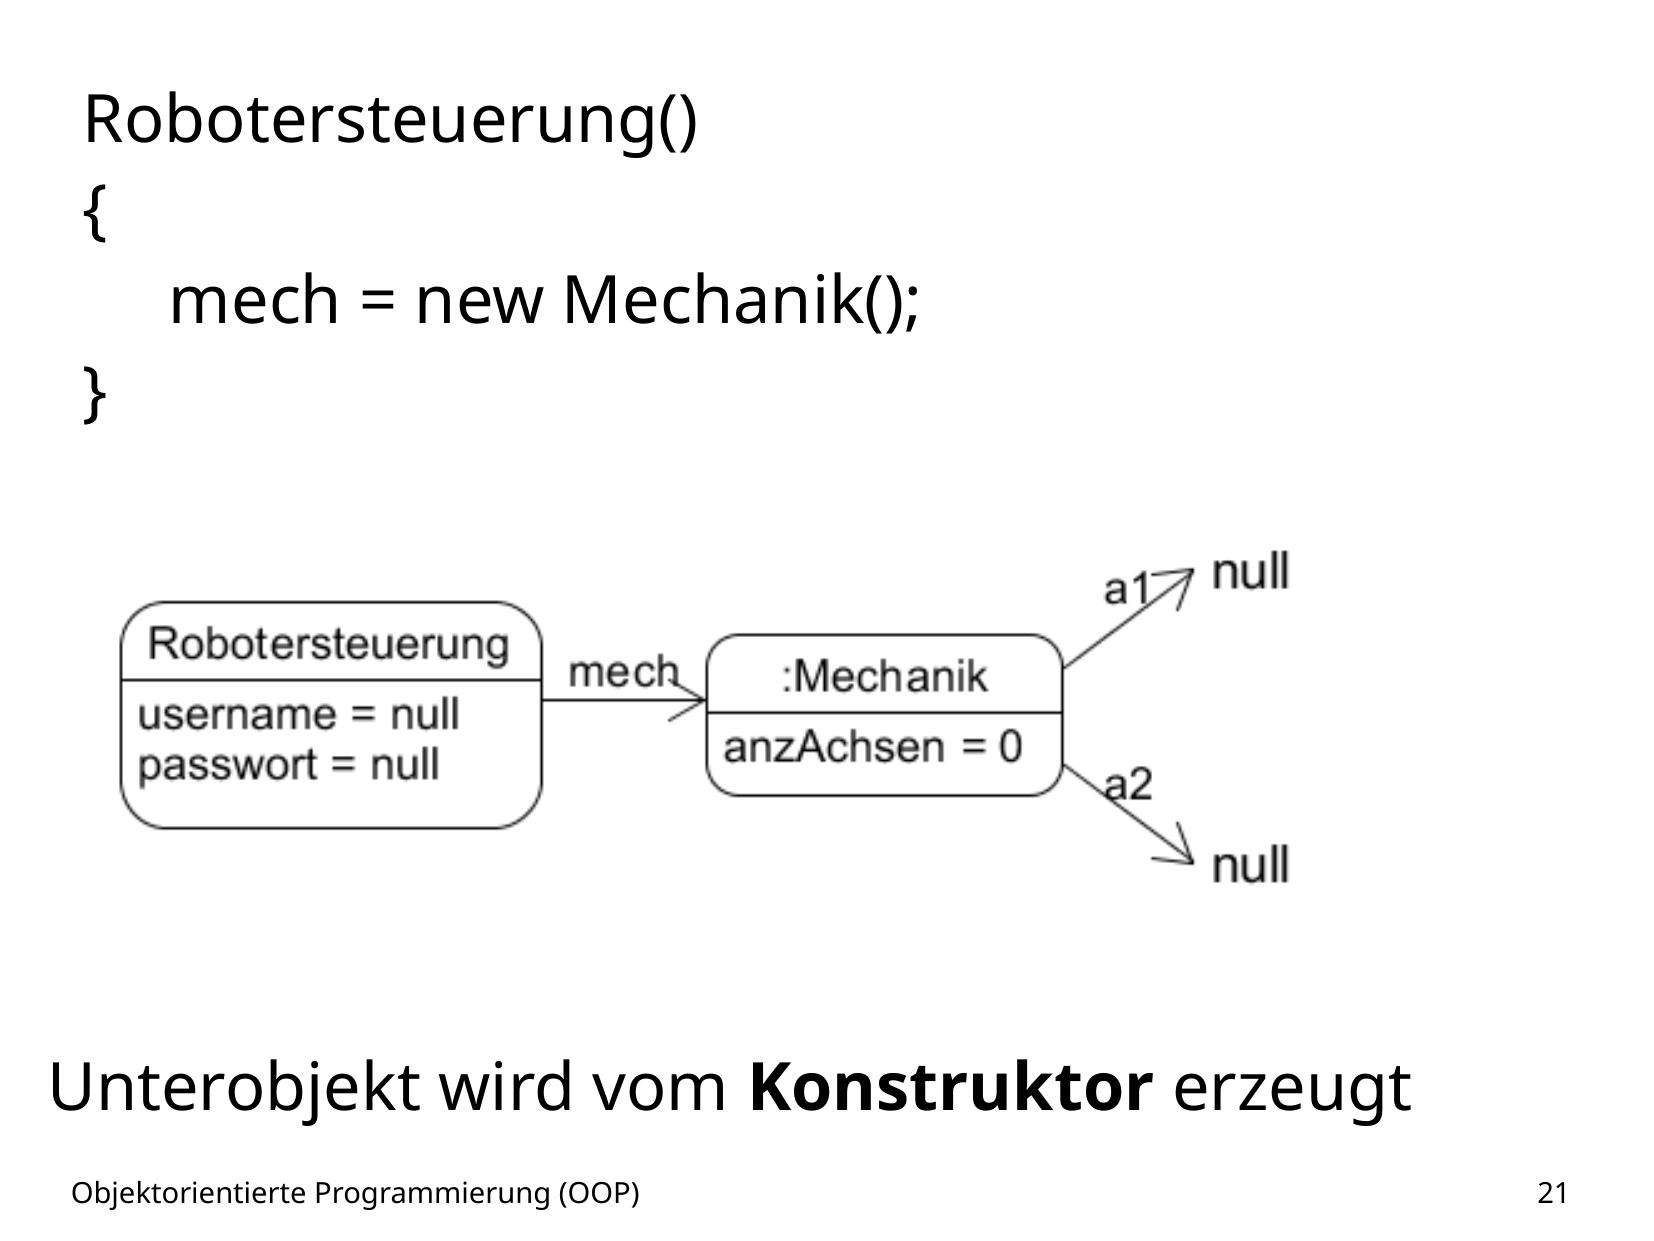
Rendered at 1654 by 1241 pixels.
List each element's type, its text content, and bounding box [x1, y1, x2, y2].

list Robotersteuerung() { mech = new Mechanik(); } [82, 70, 1607, 532]
list Unterobjekt wird vom Konstruktor erzeugt [47, 1039, 1619, 1158]
picture [118, 436, 1490, 996]
